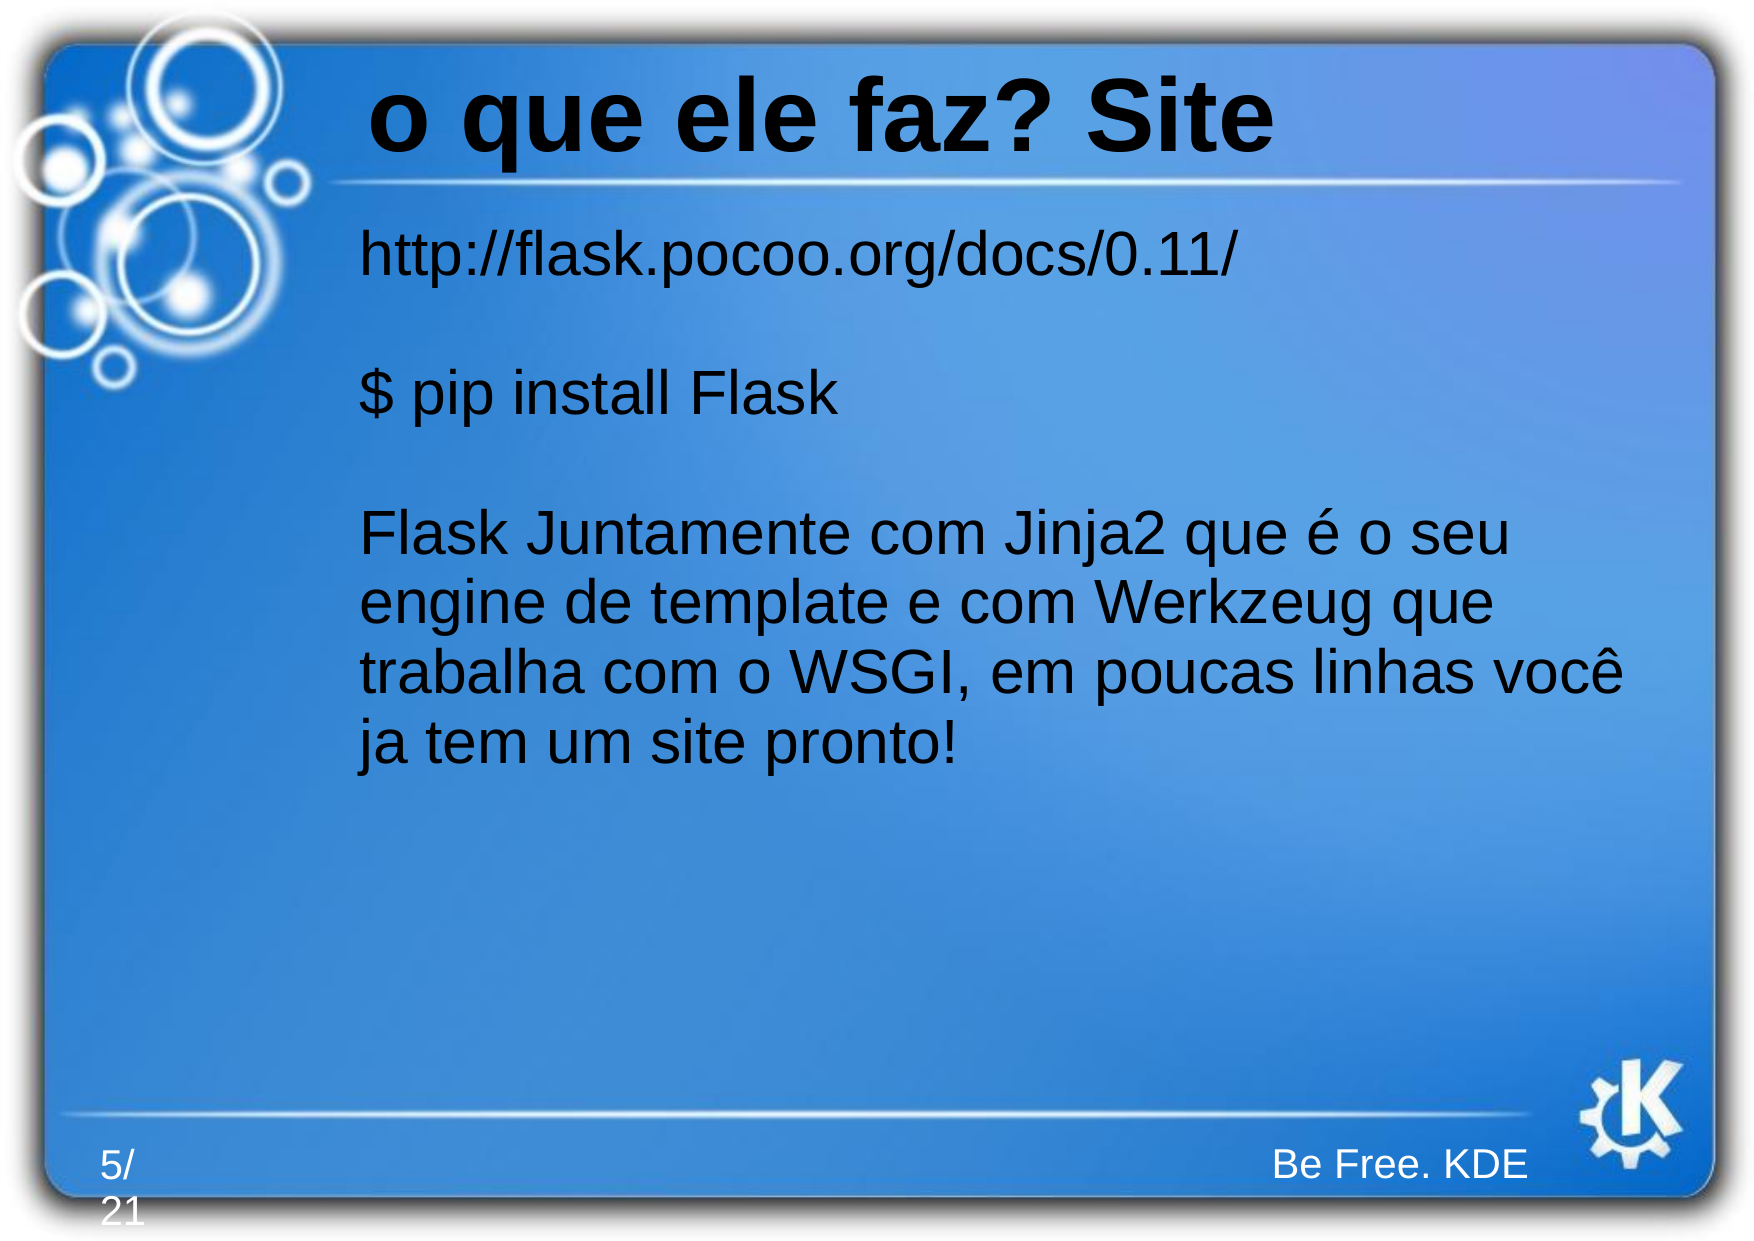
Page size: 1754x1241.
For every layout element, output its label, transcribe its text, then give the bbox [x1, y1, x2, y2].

list http://flask.pocoo.org/docs/0.11/ $ pip install Flask Flask Juntamente com Jinja2 que é o seu engine de template e com Werkzeug que trabalha com o WSGI, em poucas linhas você ja tem um site pronto! [344, 211, 1643, 1006]
title o que ele faz? Site [352, 49, 1651, 174]
picture [0, 0, 1754, 1241]
